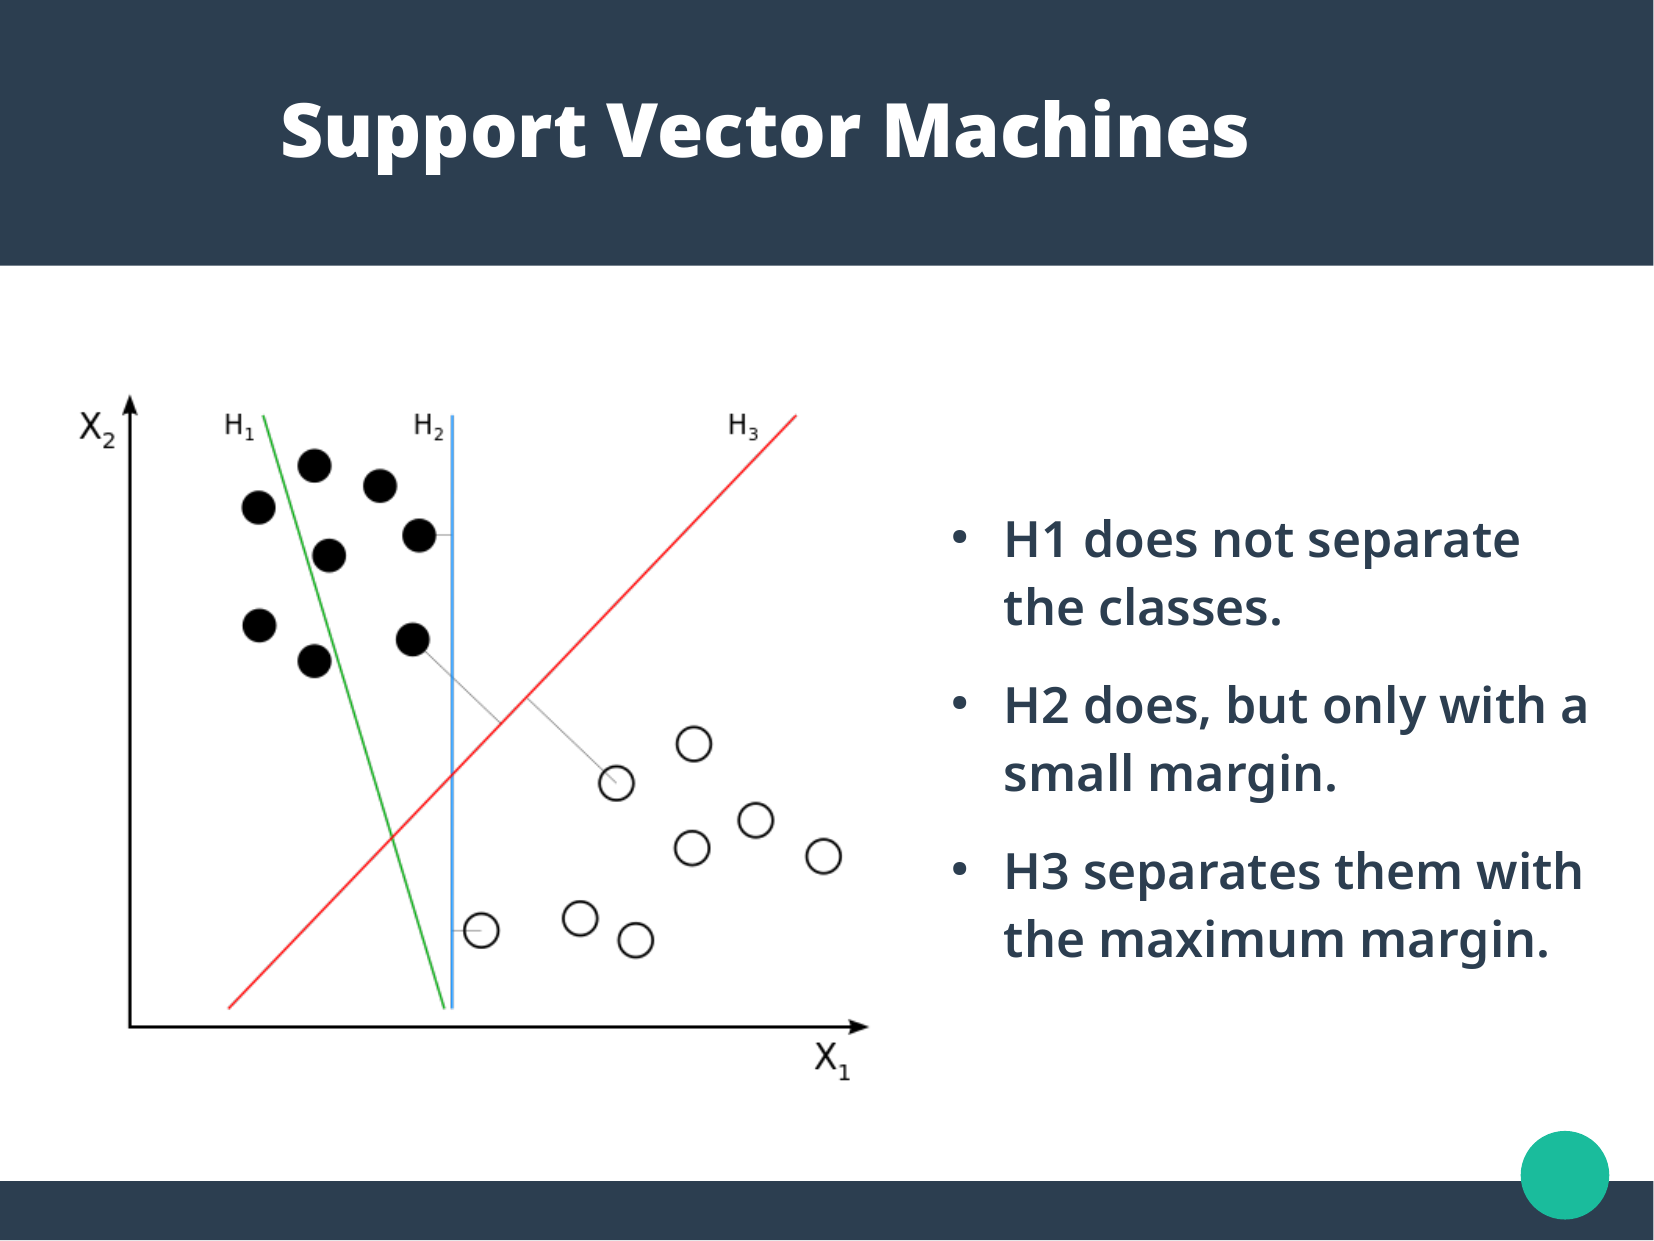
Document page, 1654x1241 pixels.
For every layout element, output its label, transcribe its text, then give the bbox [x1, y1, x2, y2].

list H1 does not separate the classes. H2 does, but only with a small margin. H3 separates them with the maximum margin. [933, 324, 1596, 1152]
title Support Vector Machines [59, 49, 1595, 207]
picture [74, 389, 875, 1082]
